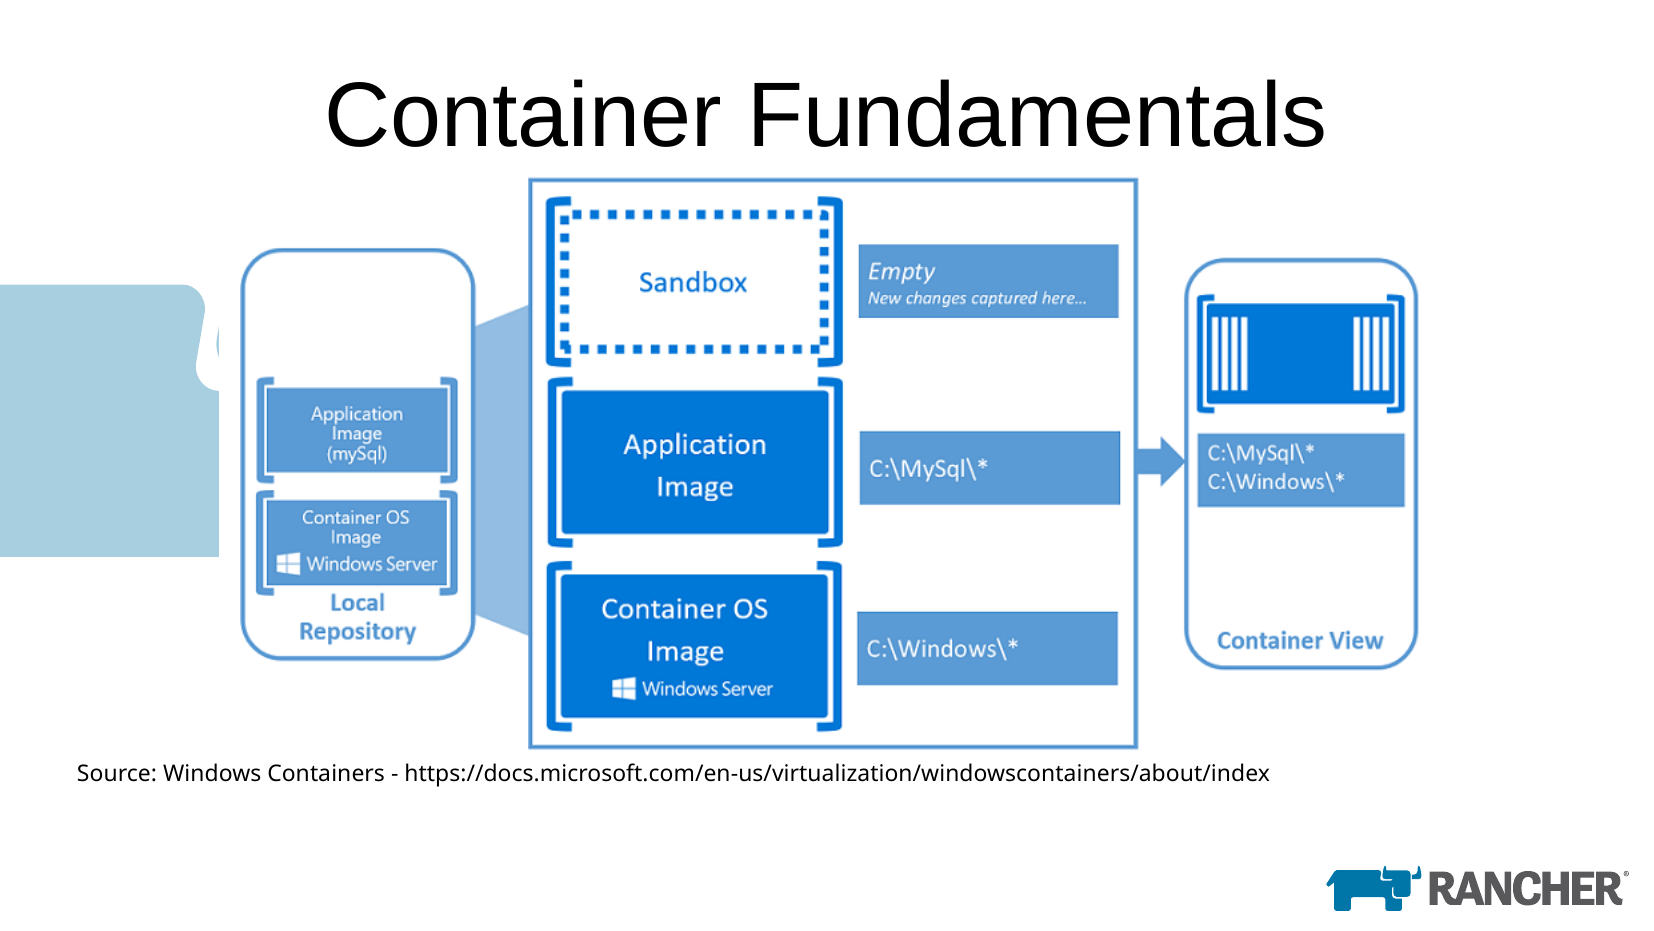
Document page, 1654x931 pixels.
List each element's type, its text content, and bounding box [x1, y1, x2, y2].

picture [219, 193, 1435, 750]
text_box Source: Windows Containers - https://docs.microsoft.com/en-us/virtualization/windowscontainers/about/index [62, 750, 1576, 826]
title Container Fundamentals [82, 37, 1571, 193]
